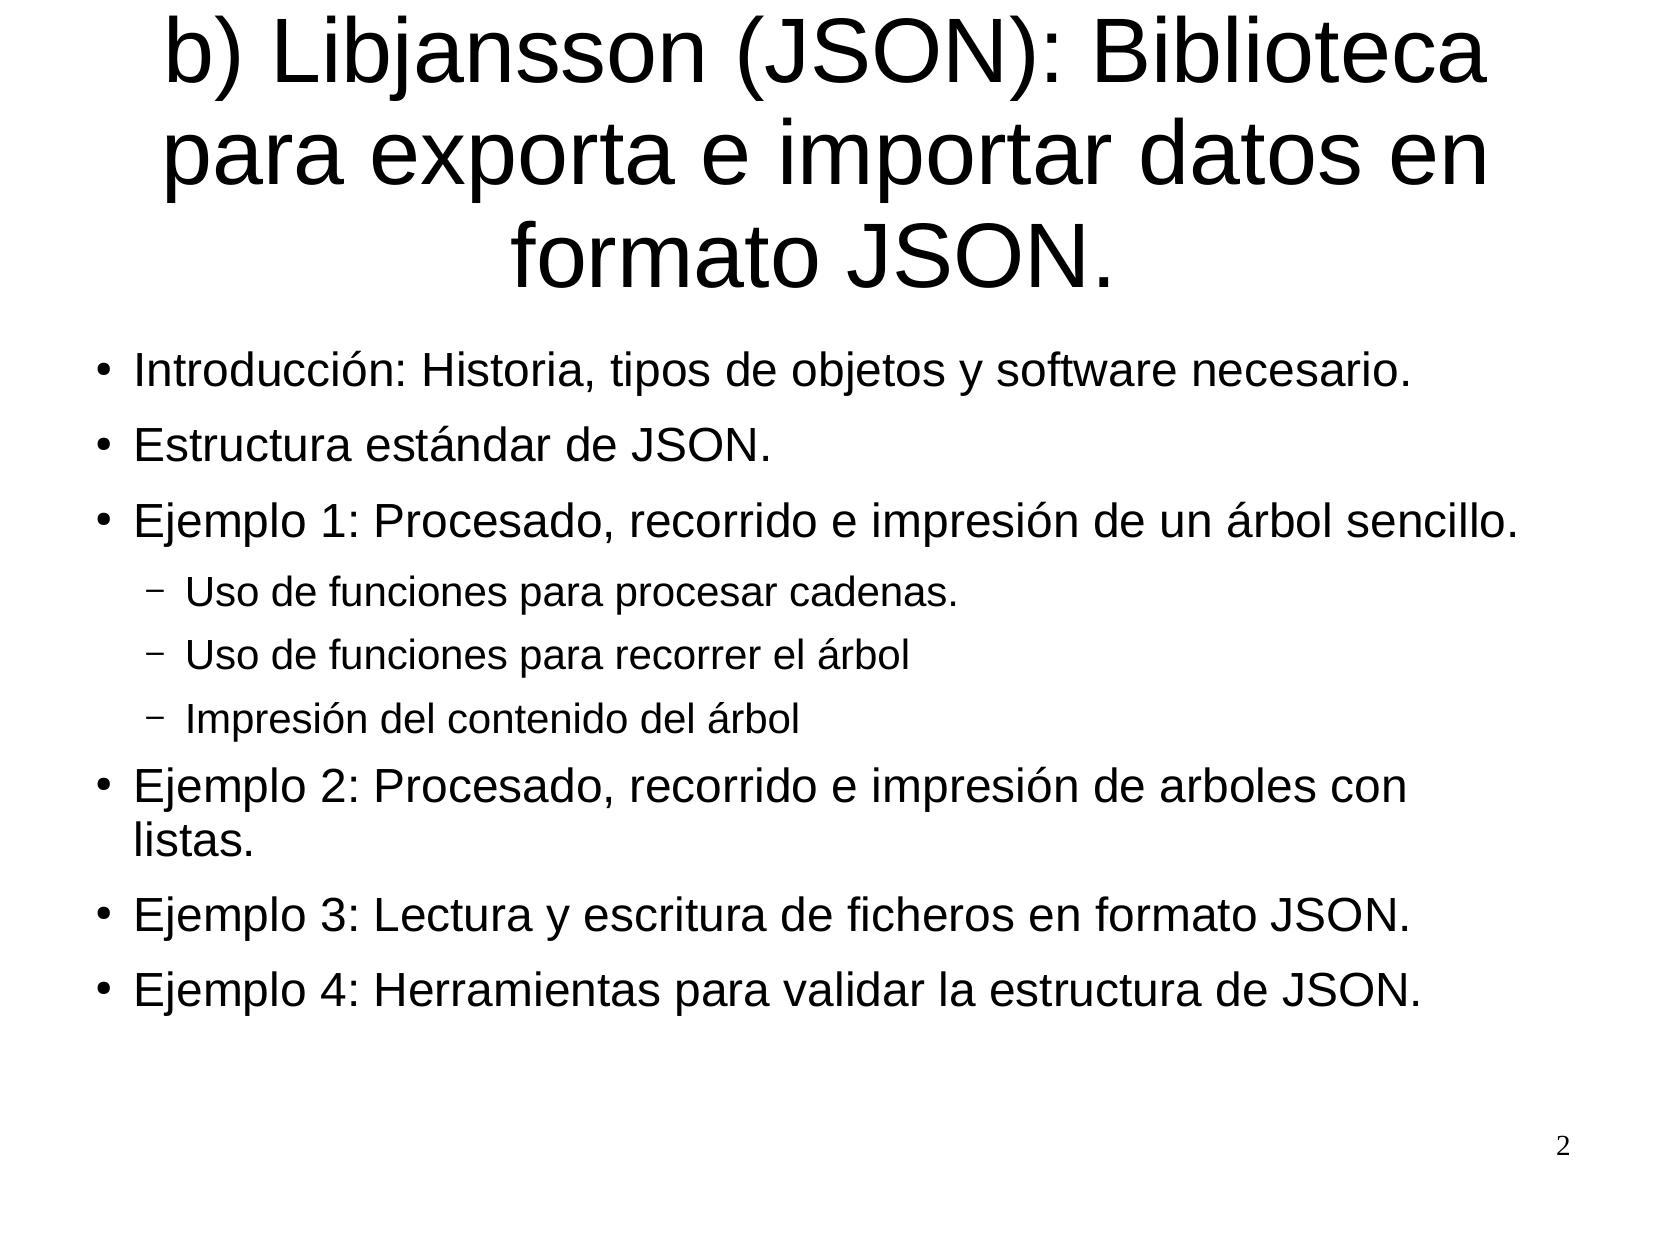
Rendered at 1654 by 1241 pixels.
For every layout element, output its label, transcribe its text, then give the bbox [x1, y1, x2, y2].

title b) Libjansson (JSON): Biblioteca para exporta e importar datos en formato JSON. [82, 0, 1571, 307]
list Introducción: Historia, tipos de objetos y software necesario. Estructura estándar de JSON. Ejemplo 1: Procesado, recorrido e impresión de un árbol sencillo. Uso de funciones para procesar cadenas. Uso de funciones para recorrer el árbol Impresión del contenido del árbol Ejemplo 2: Procesado, recorrido e impresión de arboles con listas. Ejemplo 3: Lectura y escritura de ficheros en formato JSON. Ejemplo 4: Herramientas para validar la estructura de JSON. [82, 343, 1538, 1063]
